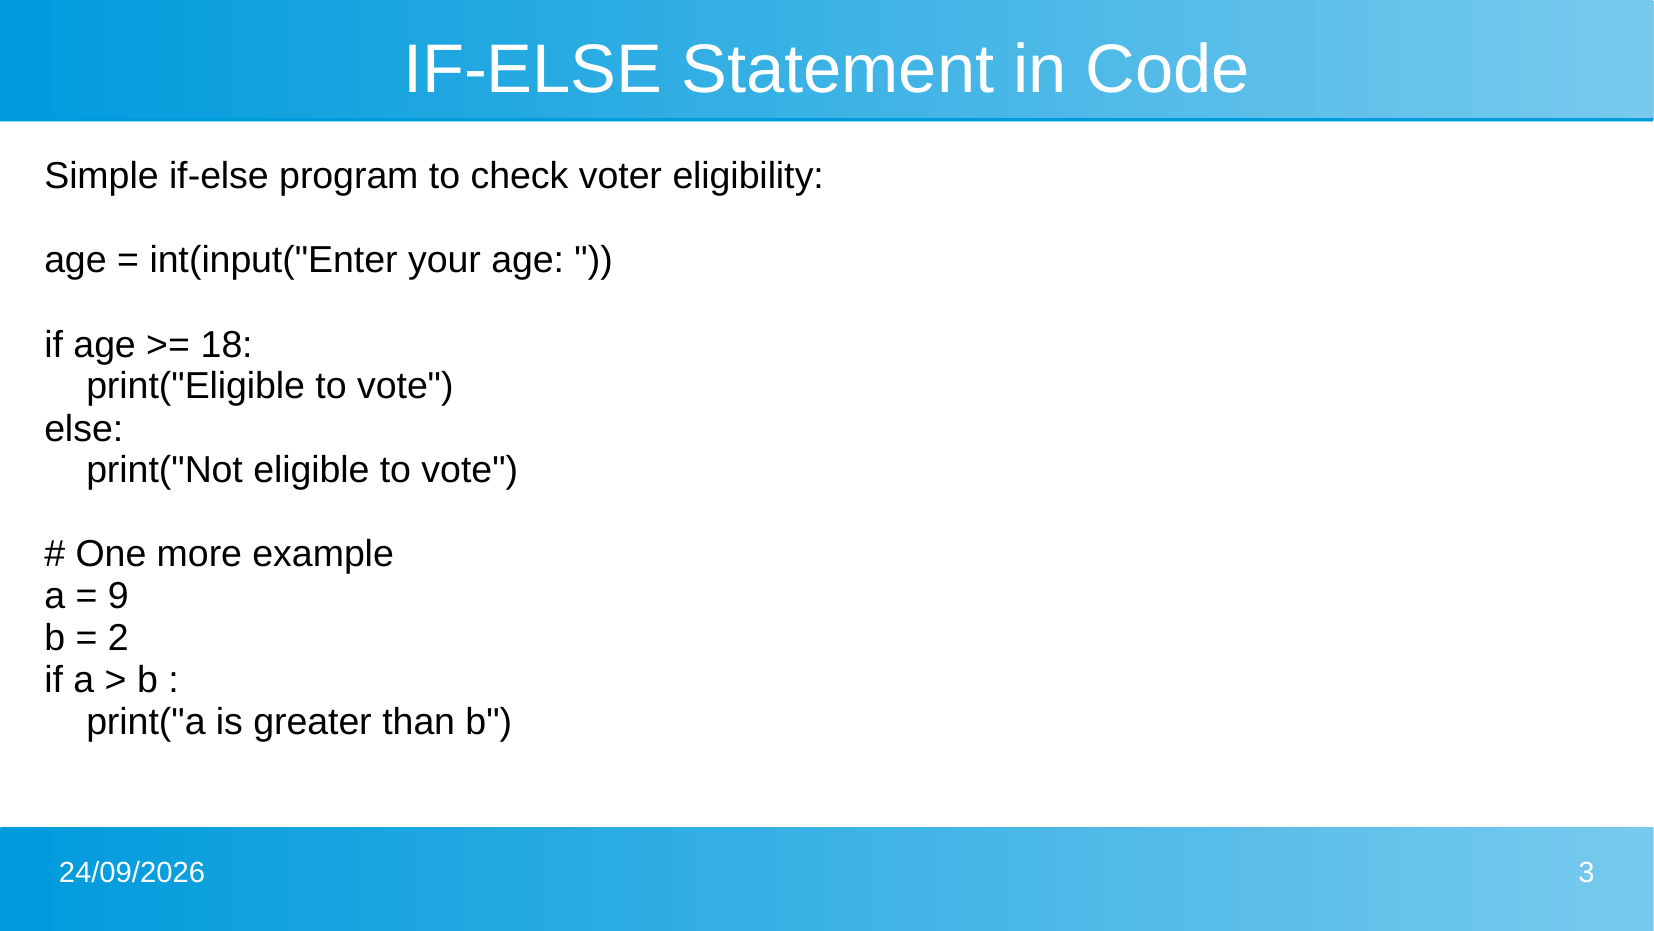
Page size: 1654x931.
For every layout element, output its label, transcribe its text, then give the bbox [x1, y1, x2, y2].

text_box Simple if-else program to check voter eligibility: age = int(input("Enter your age: ")) if age >= 18: print("Eligible to vote") else: print("Not eligible to vote") # One more example a = 9 b = 2 if a > b : print("a is greater than b") [29, 147, 1388, 793]
title IF-ELSE Statement in Code [59, 29, 1595, 108]
